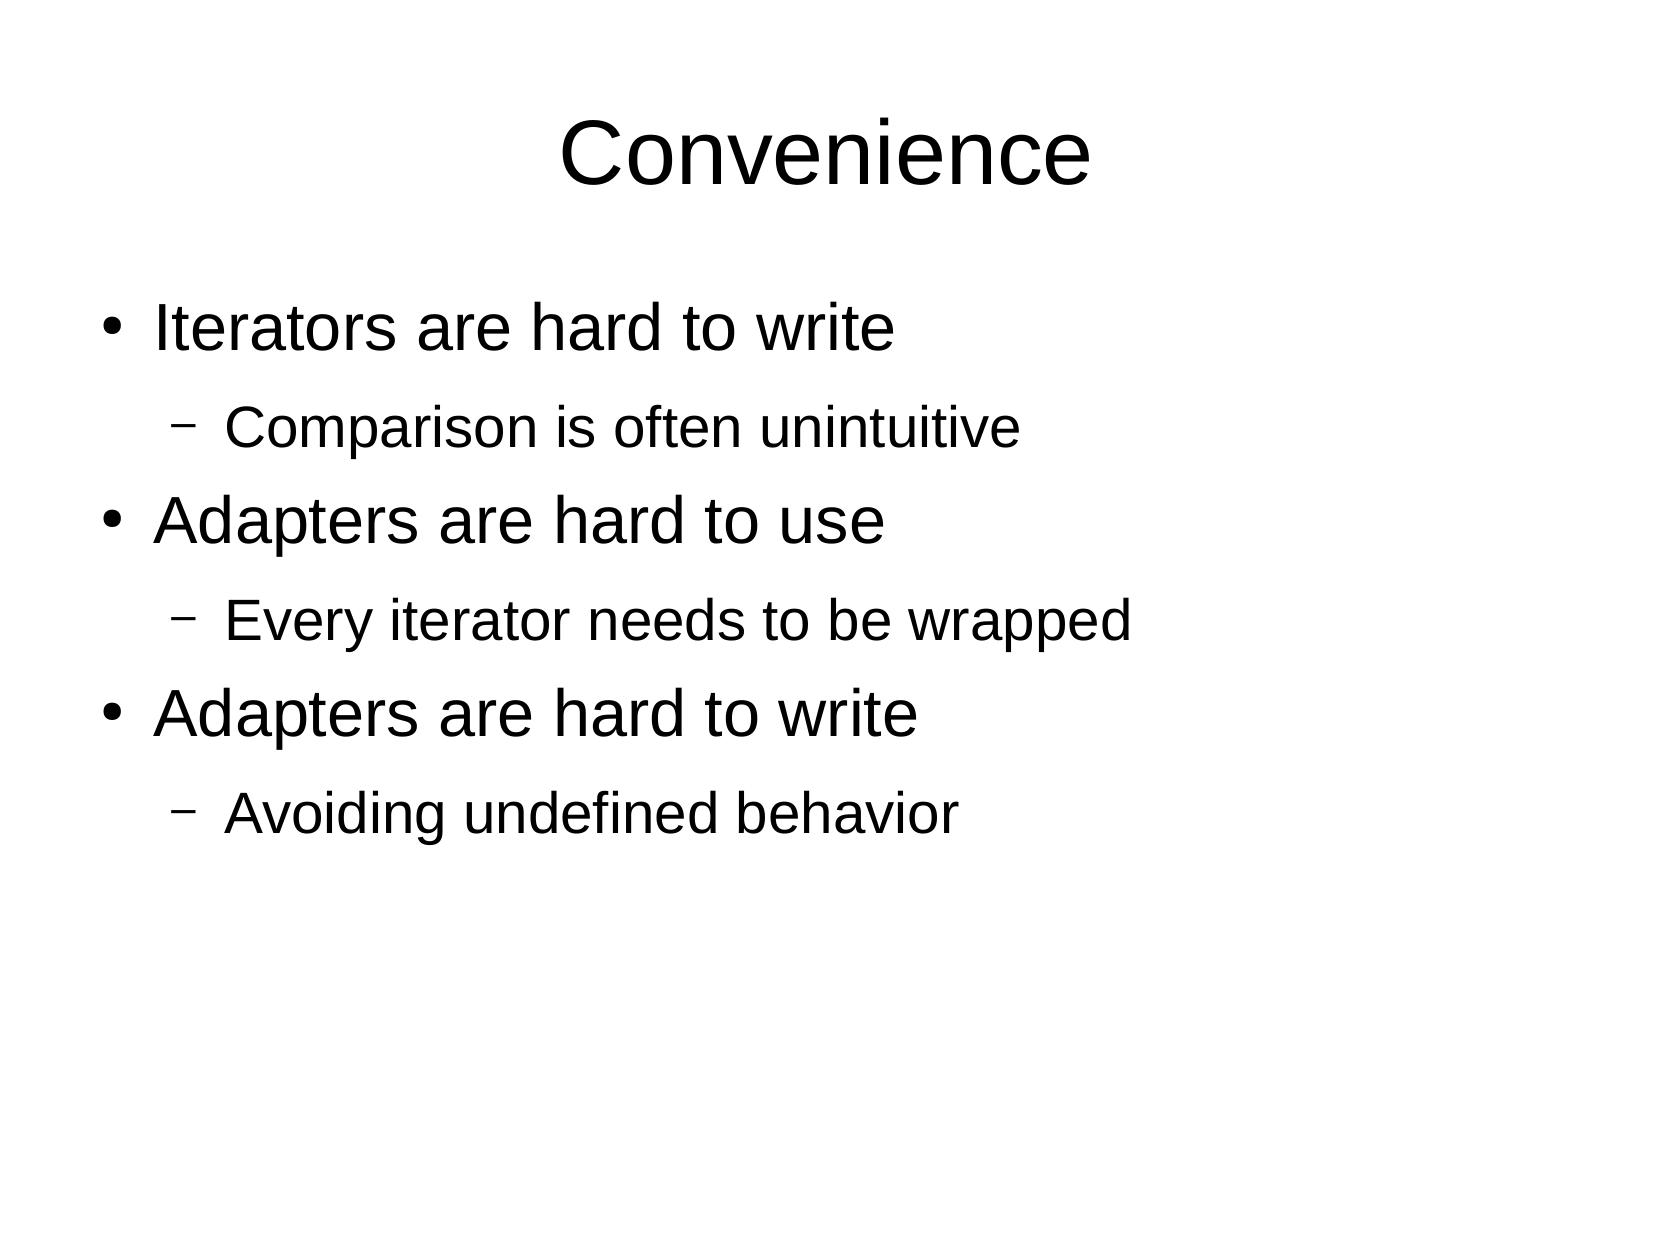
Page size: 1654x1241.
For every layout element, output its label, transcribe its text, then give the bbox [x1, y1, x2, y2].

list Iterators are hard to write Comparison is often unintuitive Adapters are hard to use Every iterator needs to be wrapped Adapters are hard to write Avoiding undefined behavior [82, 290, 1571, 1036]
title Convenience [82, 49, 1571, 257]
